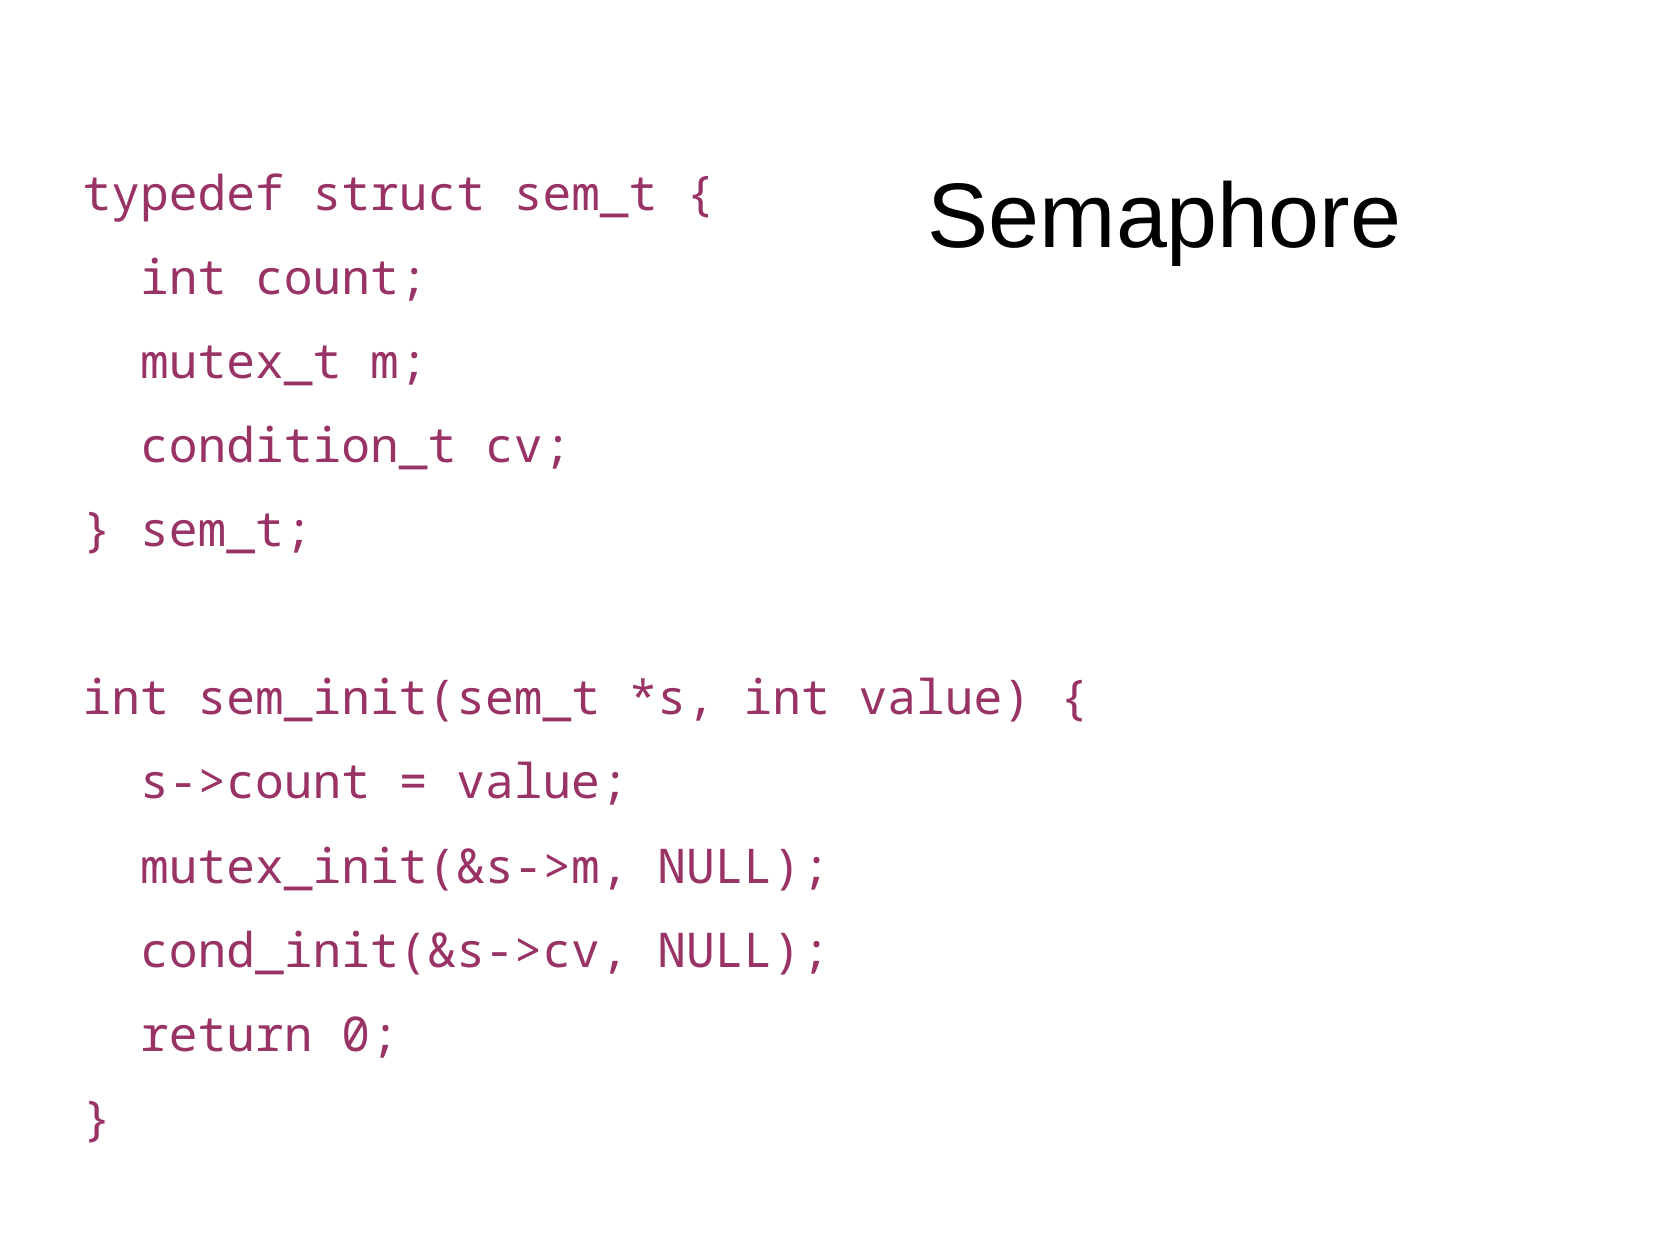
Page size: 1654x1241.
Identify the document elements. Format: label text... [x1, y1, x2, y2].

list typedef struct sem_t { int count; mutex_t m; condition_t cv; } sem_t; int sem_init(sem_t *s, int value) { s->count = value; mutex_init(&s->m, NULL); cond_init(&s->cv, NULL); return 0; } [82, 75, 1571, 1163]
title Semaphore [716, 112, 1613, 320]
